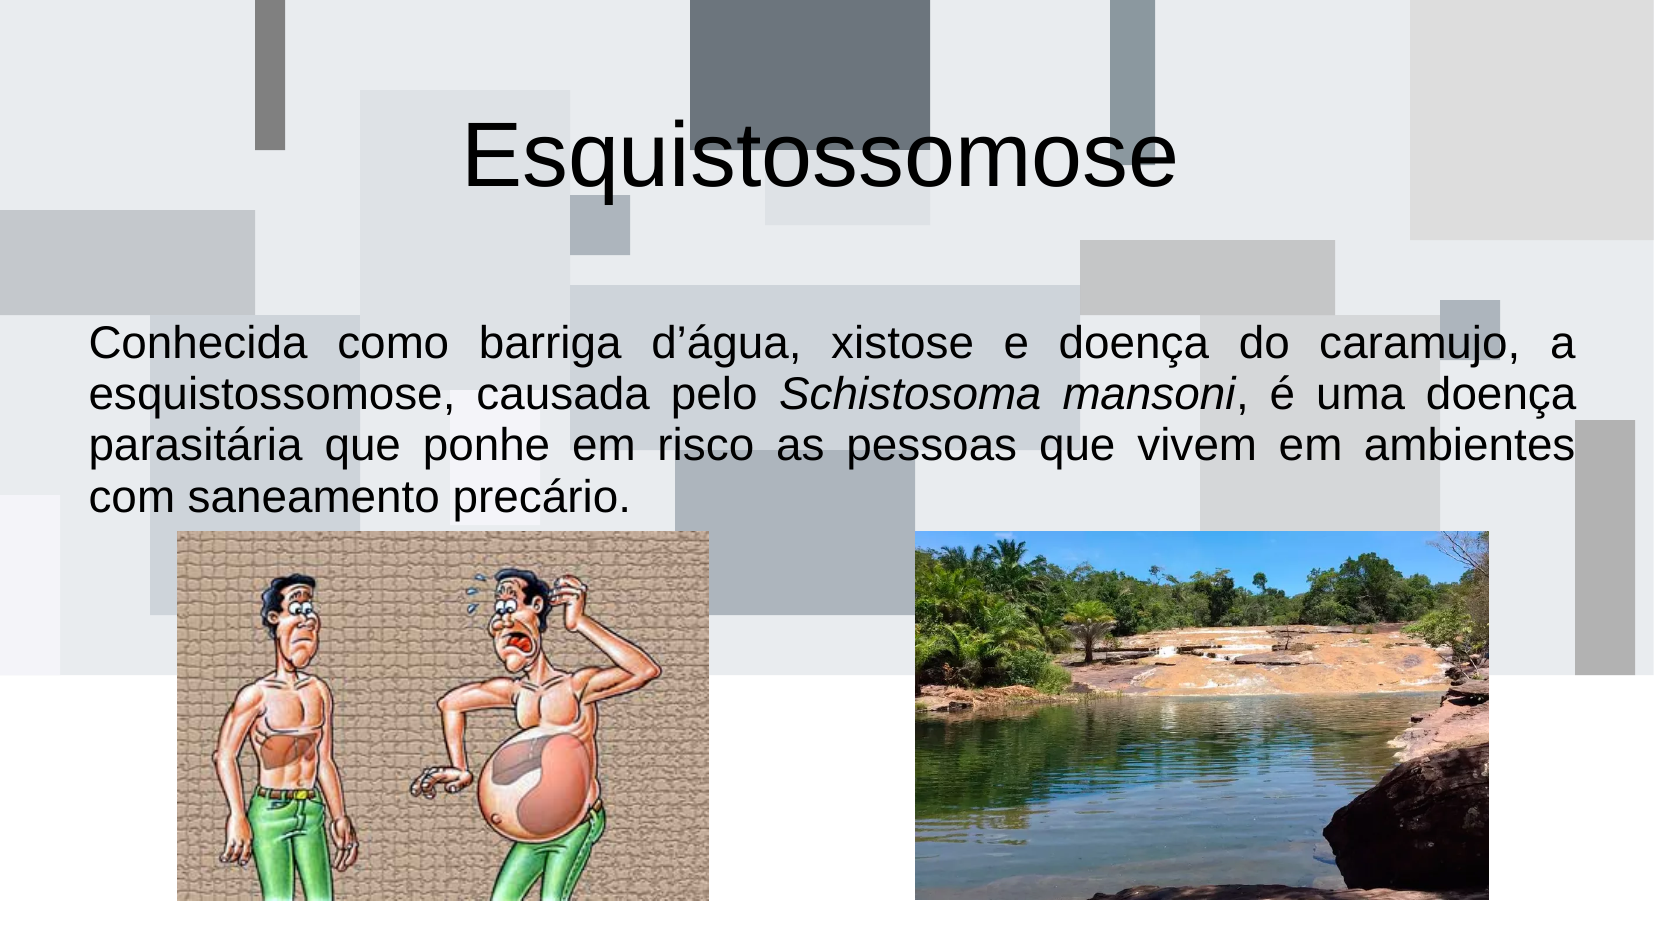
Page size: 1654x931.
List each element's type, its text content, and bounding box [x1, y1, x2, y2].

picture [177, 857, 709, 901]
subtitle Conhecida como barriga d’água, xistose e doença do caramujo, a esquistossomose, causada pelo Schistosoma mansoni, é uma doença parasitária que ponhe em risco as pessoas que vivem em ambientes com saneamento precário. [88, 316, 1577, 857]
title Esquistossomose [76, 76, 1565, 233]
picture [915, 531, 1489, 900]
